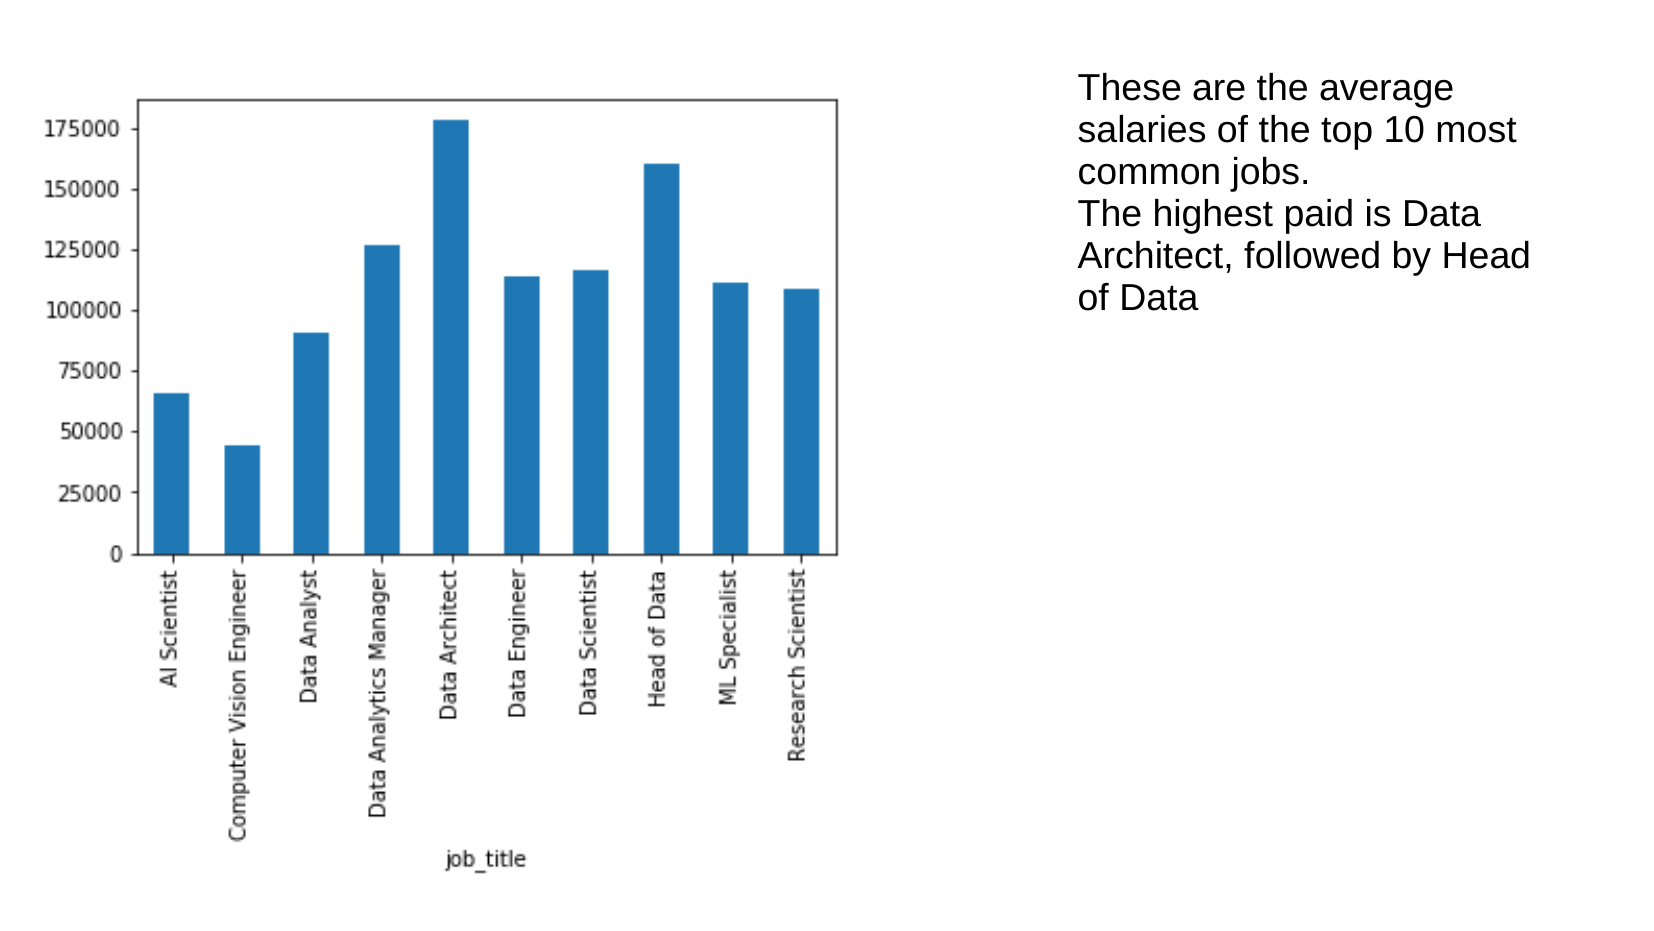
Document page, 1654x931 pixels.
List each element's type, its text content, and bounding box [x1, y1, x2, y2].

picture [29, 85, 851, 886]
text_box These are the average salaries of the top 10 most common jobs. The highest paid is Data Architect, followed by Head of Data [1062, 59, 1565, 326]
